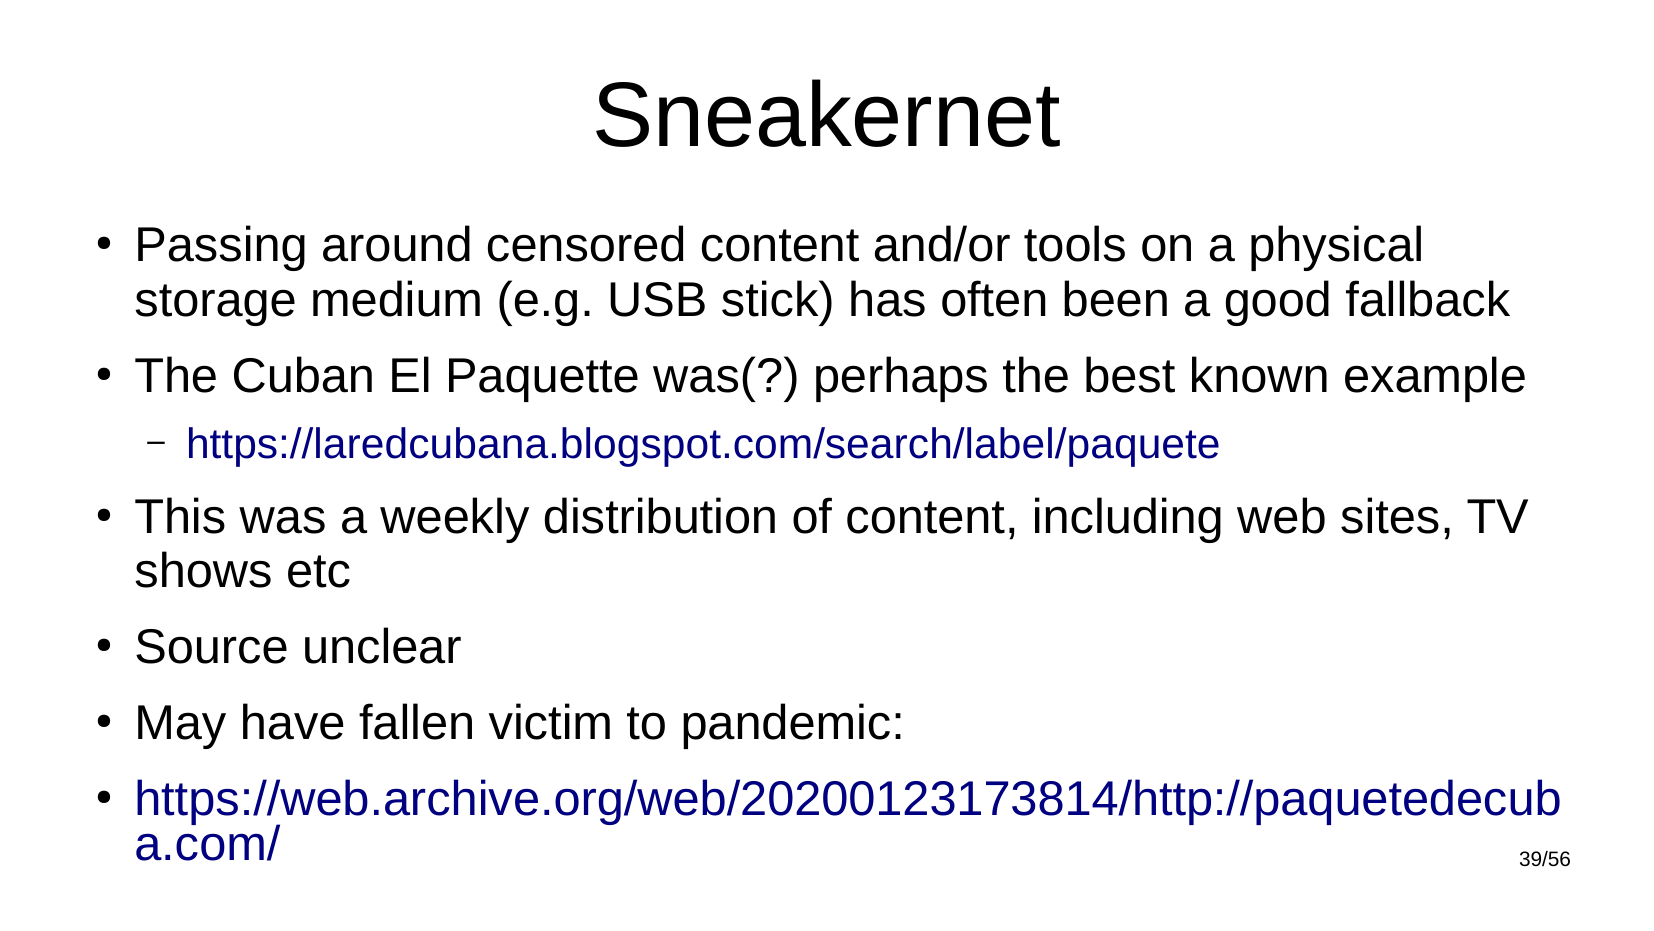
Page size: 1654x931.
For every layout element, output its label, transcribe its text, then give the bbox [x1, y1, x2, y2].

list Passing around censored content and/or tools on a physical storage medium (e.g. USB stick) has often been a good fallback The Cuban El Paquette was(?) perhaps the best known example https://laredcubana.blogspot.com/search/label/paquete This was a weekly distribution of content, including web sites, TV shows etc Source unclear May have fallen victim to pandemic: https://web.archive.org/web/20200123173814/http://paquetedecuba.com/ [82, 217, 1571, 839]
title Sneakernet [82, 37, 1571, 193]
